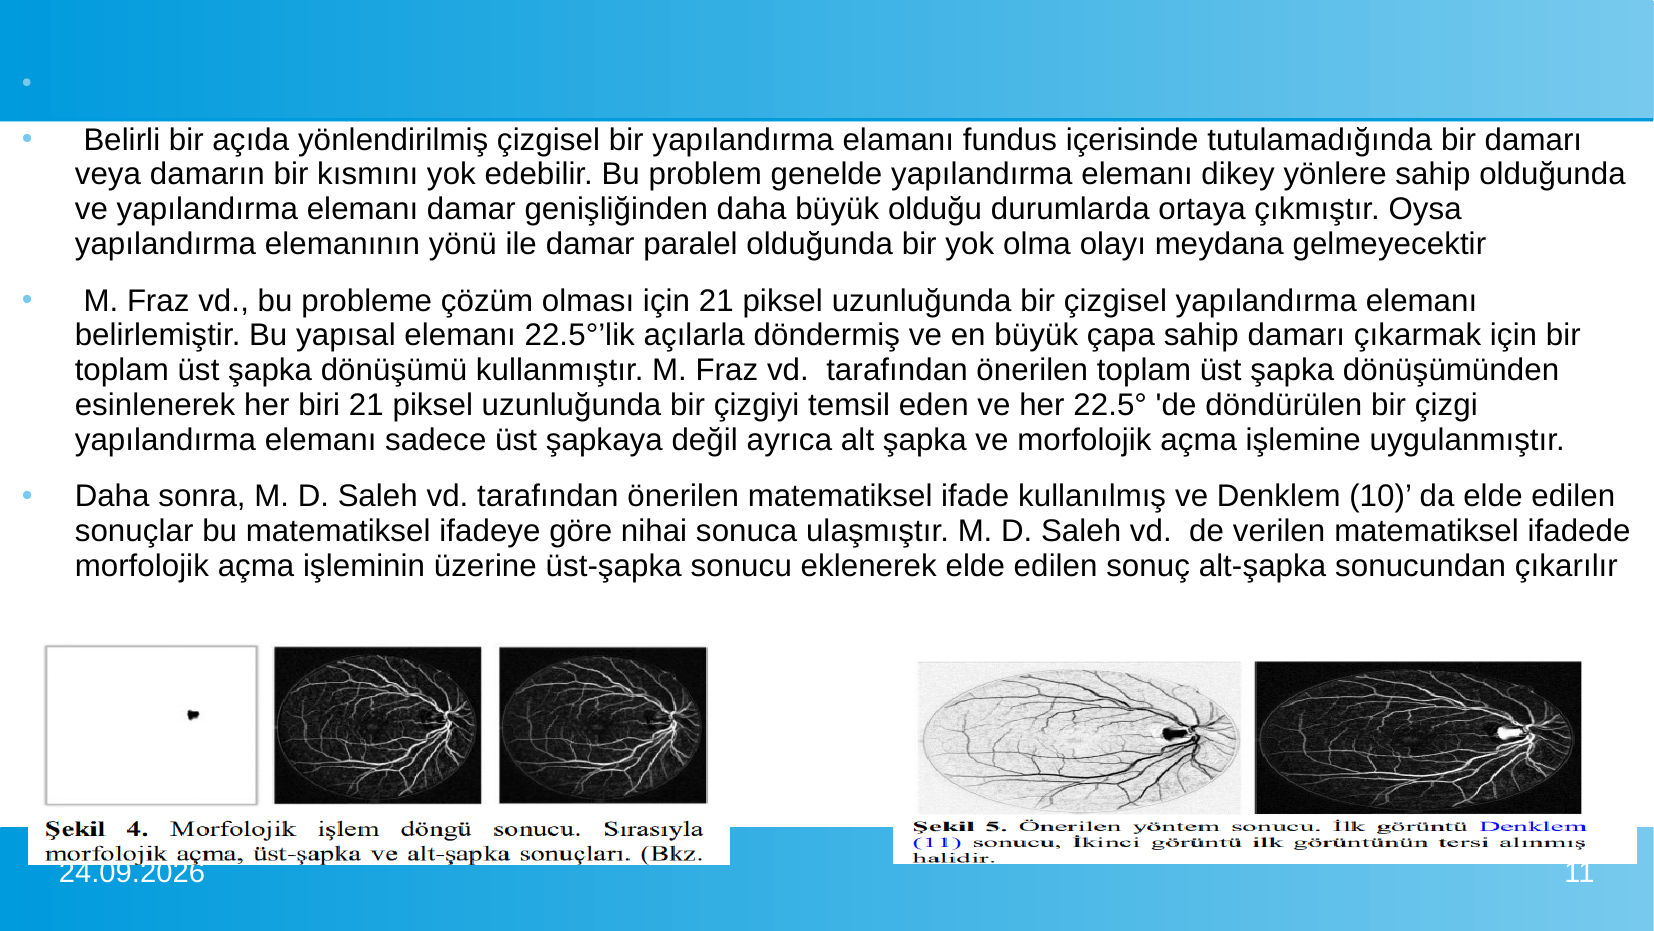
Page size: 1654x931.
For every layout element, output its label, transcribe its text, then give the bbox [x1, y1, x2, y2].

picture [28, 631, 730, 865]
list Belirli bir açıda yönlendirilmiş çizgisel bir yapılandırma elamanı fundus içerisinde tutulamadığında bir damarı veya damarın bir kısmını yok edebilir. Bu problem genelde yapılandırma elemanı dikey yönlere sahip olduğunda ve yapılandırma elemanı damar genişliğinden daha büyük olduğu durumlarda ortaya çıkmıştır. Oysa yapılandırma elemanının yönü ile damar paralel olduğunda bir yok olma olayı meydana gelmeyecektir M. Fraz vd., bu probleme çözüm olması için 21 piksel uzunluğunda bir çizgisel yapılandırma elemanı belirlemiştir. Bu yapısal elemanı 22.5°’lik açılarla döndermiş ve en büyük çapa sahip damarı çıkarmak için bir toplam üst şapka dönüşümü kullanmıştır. M. Fraz vd. tarafından önerilen toplam üst şapka dönüşümünden esinlenerek her biri 21 piksel uzunluğunda bir çizgiyi temsil eden ve her 22.5° 'de döndürülen bir çizgi yapılandırma elemanı sadece üst şapkaya değil ayrıca alt şapka ve morfolojik açma işlemine uygulanmıştır. Daha sonra, M. D. Saleh vd. tarafından önerilen matematiksel ifade kullanılmış ve Denklem (10)’ da elde edilen sonuçlar bu matematiksel ifadeye göre nihai sonuca ulaşmıştır. M. D. Saleh vd. de verilen matematiksel ifadede morfolojik açma işleminin üzerine üst-şapka sonucu eklenerek elde edilen sonuç alt-şapka sonucundan çıkarılır [3, 12, 1647, 815]
picture [893, 647, 1637, 864]
